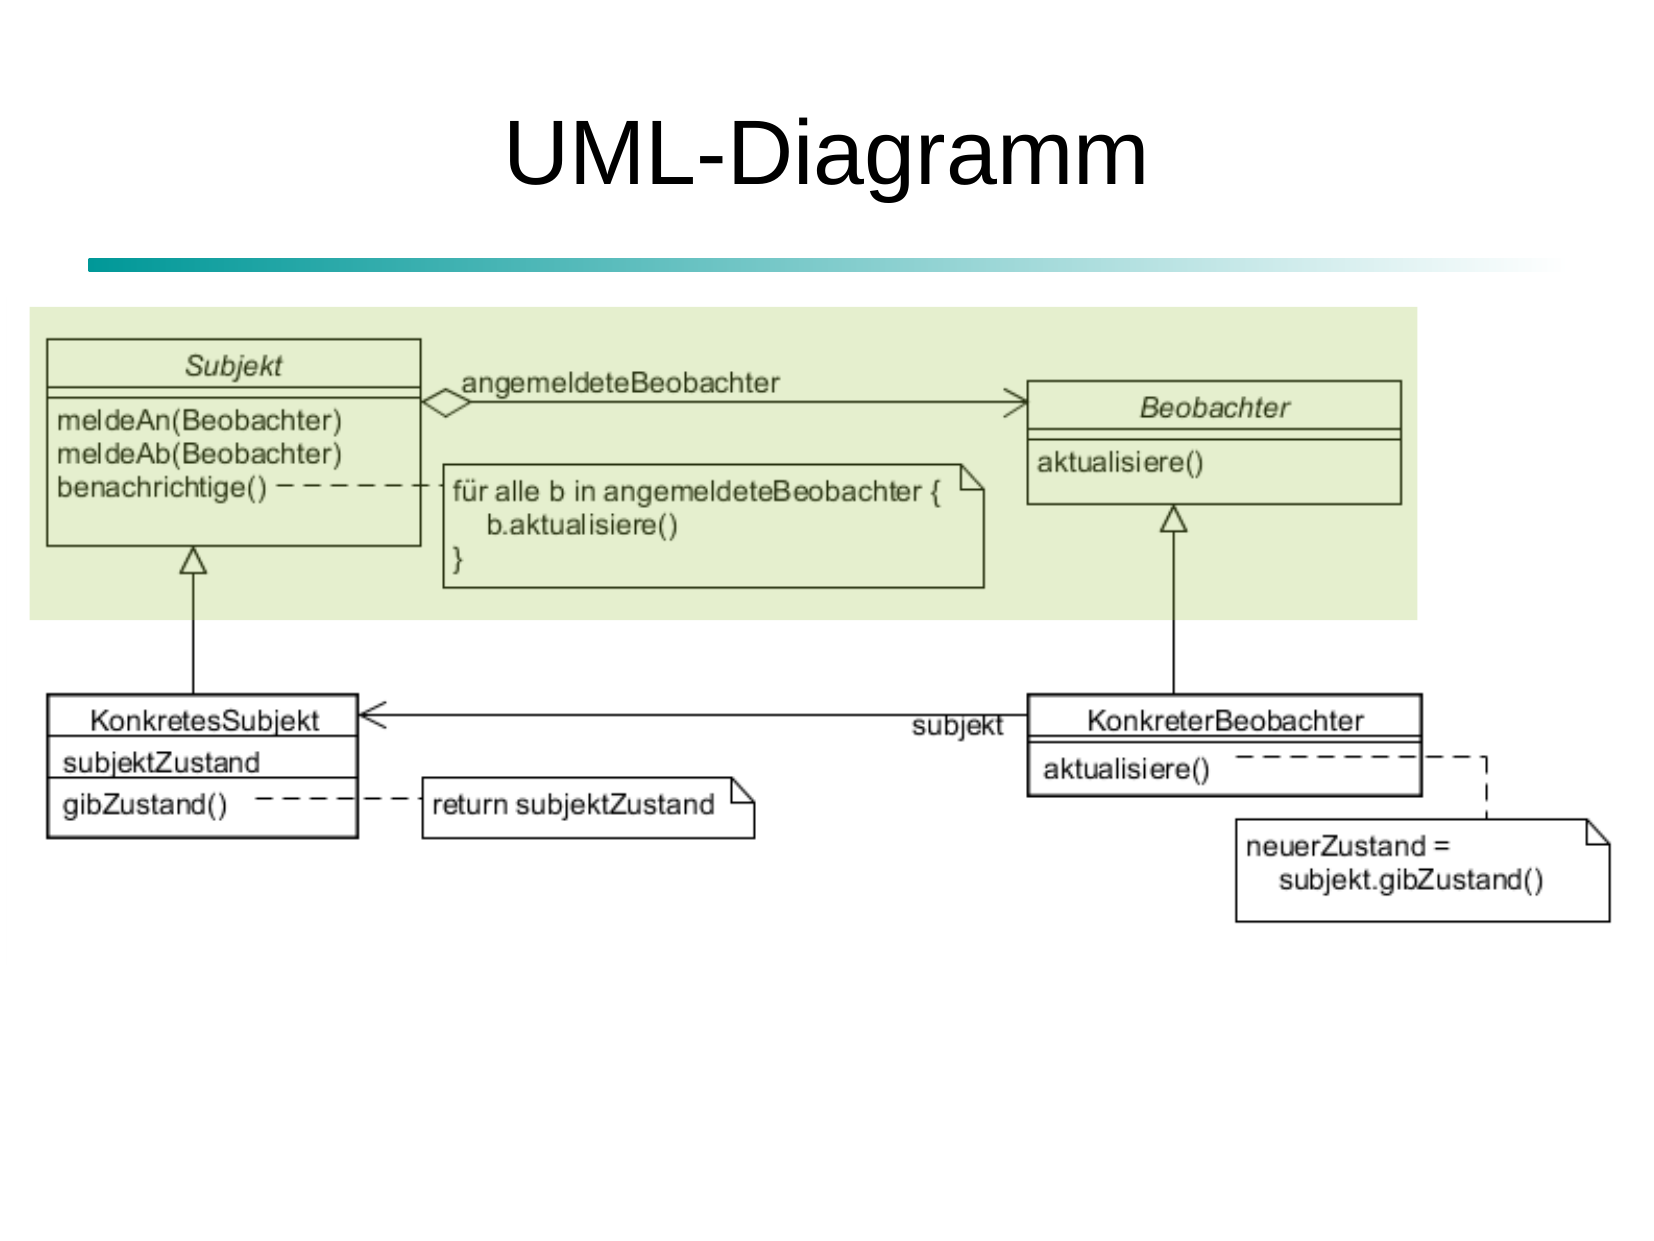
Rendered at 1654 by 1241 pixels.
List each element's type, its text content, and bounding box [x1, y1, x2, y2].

picture [5, 297, 1653, 965]
title UML-Diagramm [82, 49, 1571, 257]
text_box [29, 306, 1418, 621]
